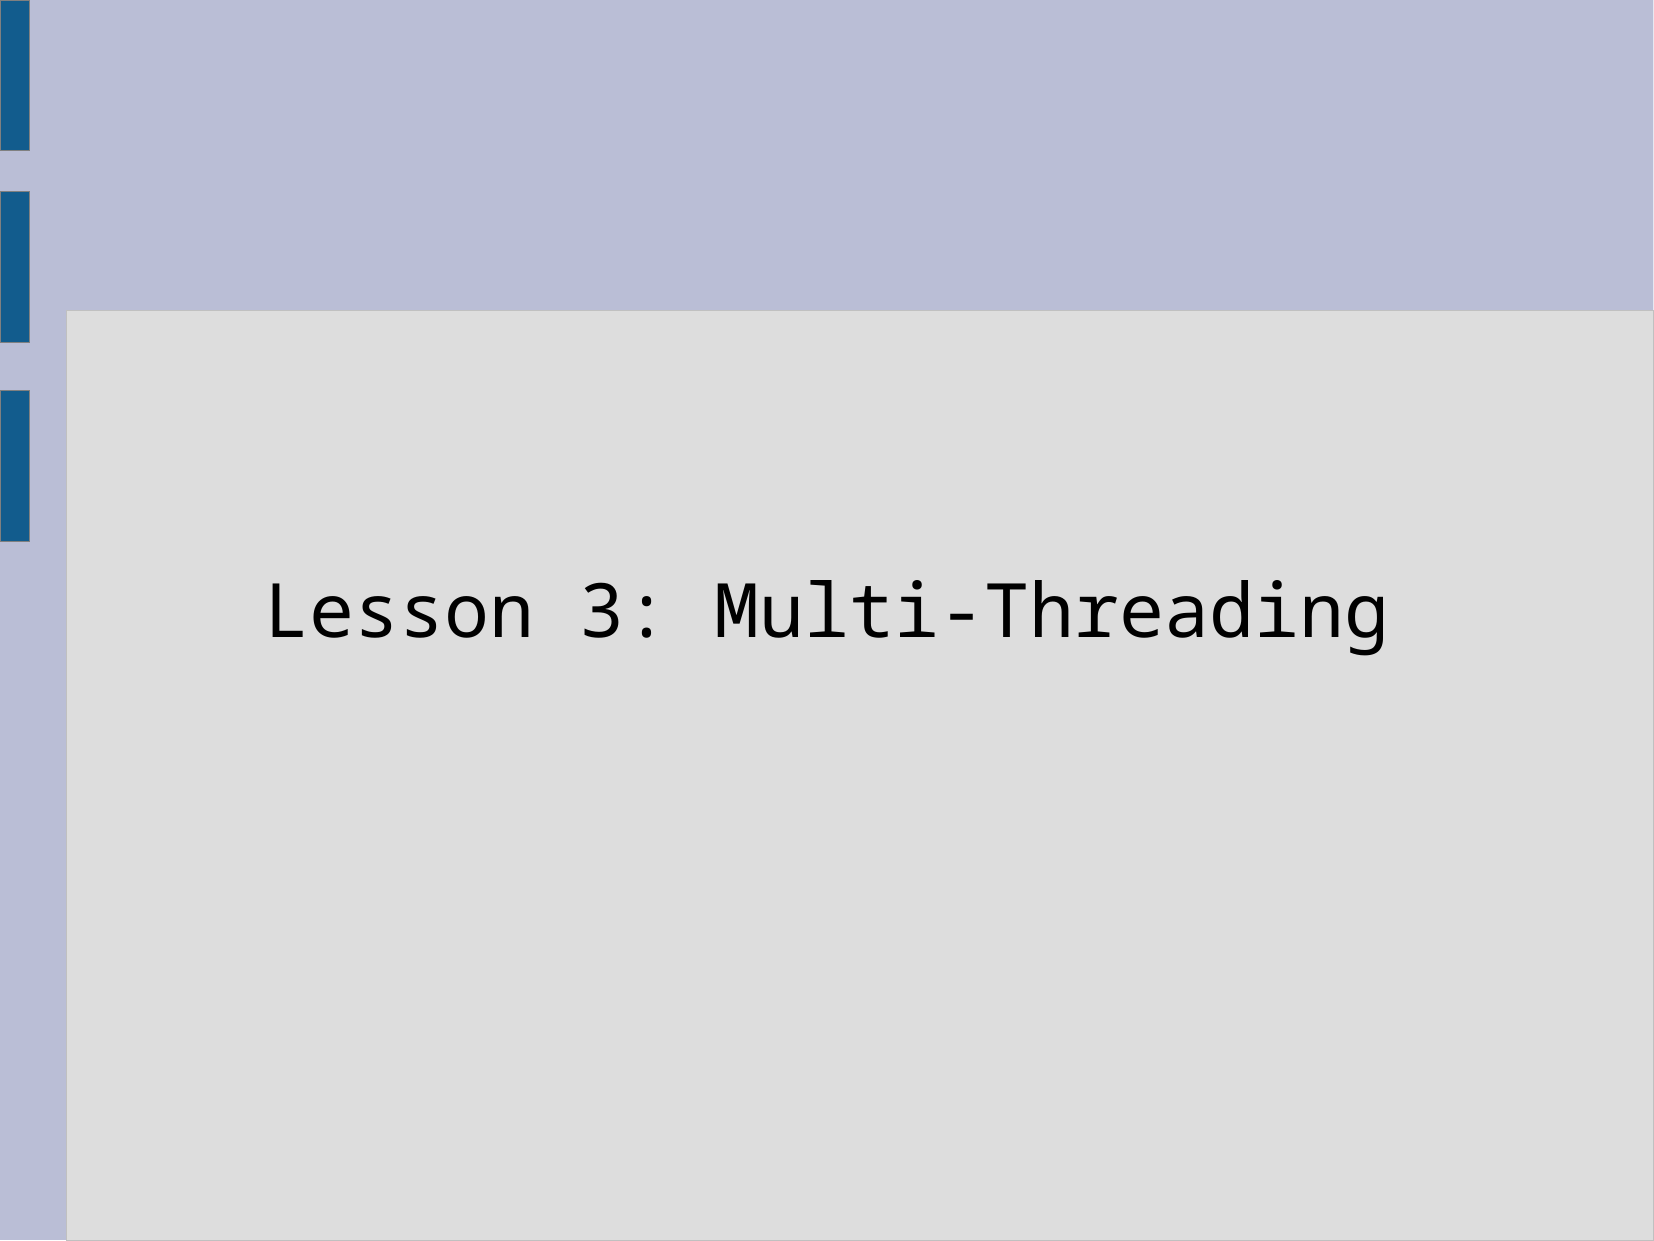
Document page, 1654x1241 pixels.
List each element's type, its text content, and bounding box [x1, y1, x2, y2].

subtitle Lesson 3: Multi-Threading [121, 91, 1534, 1127]
